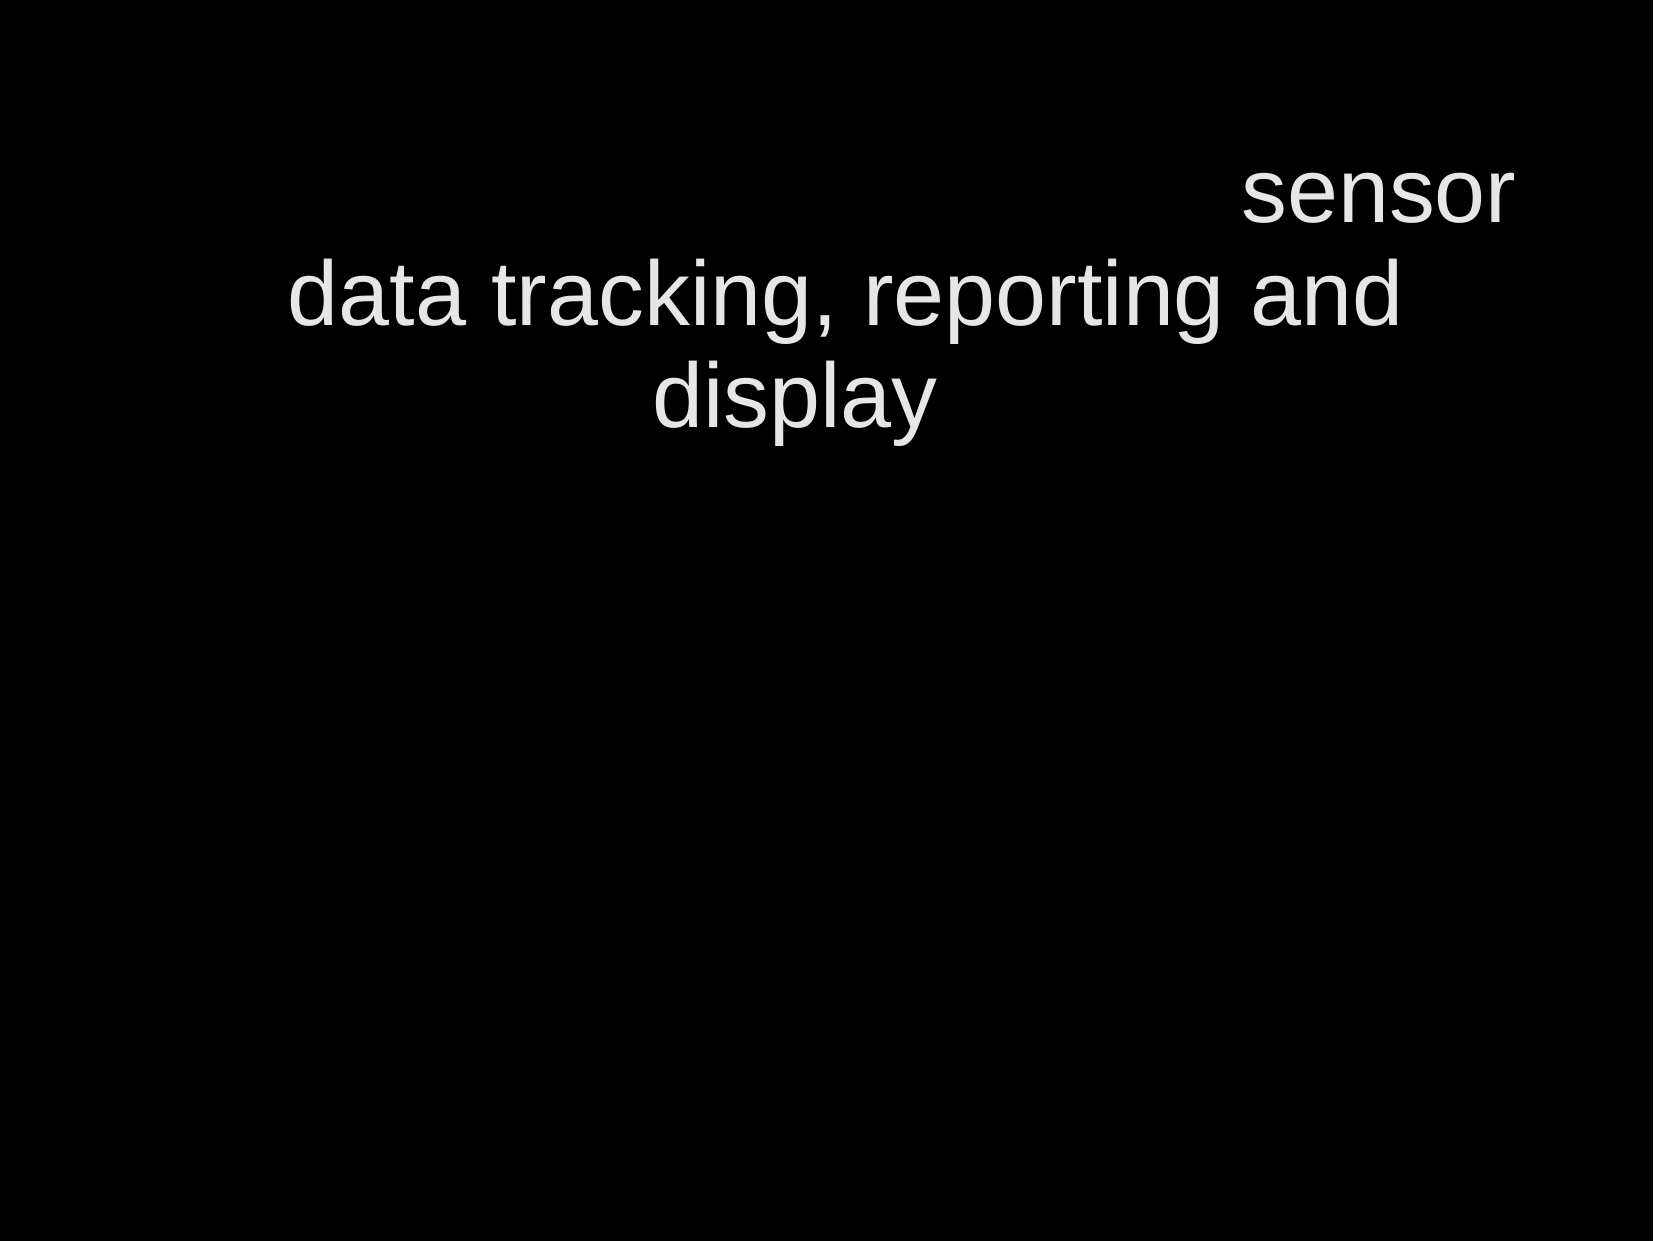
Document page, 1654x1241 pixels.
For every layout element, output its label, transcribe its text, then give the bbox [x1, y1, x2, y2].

title Enterprise-ready arbitrary sensor data tracking, reporting and distributed display using a high-performance key/value store backend to enable real-time updates on meat-space-linked physical events, … bitch! [102, 139, 1591, 858]
